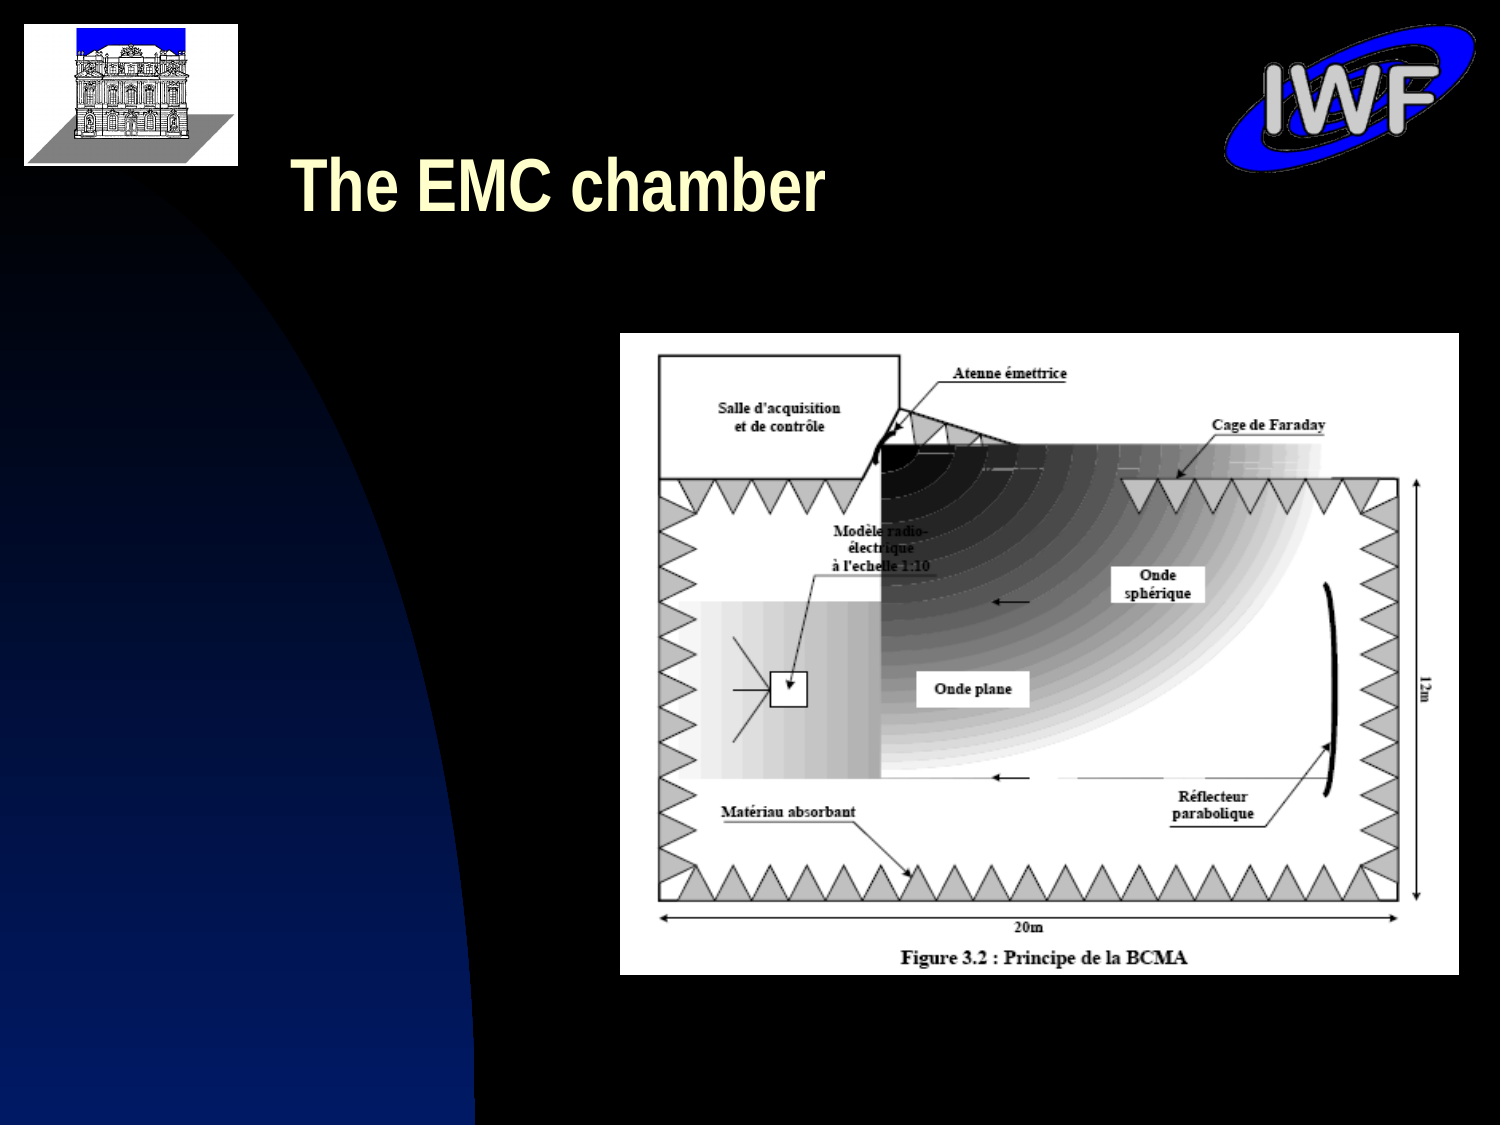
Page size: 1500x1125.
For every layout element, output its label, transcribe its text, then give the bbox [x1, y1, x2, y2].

picture [24, 24, 238, 166]
title The EMC chamber [275, 99, 1463, 288]
picture [1224, 24, 1476, 173]
picture [620, 333, 1459, 975]
